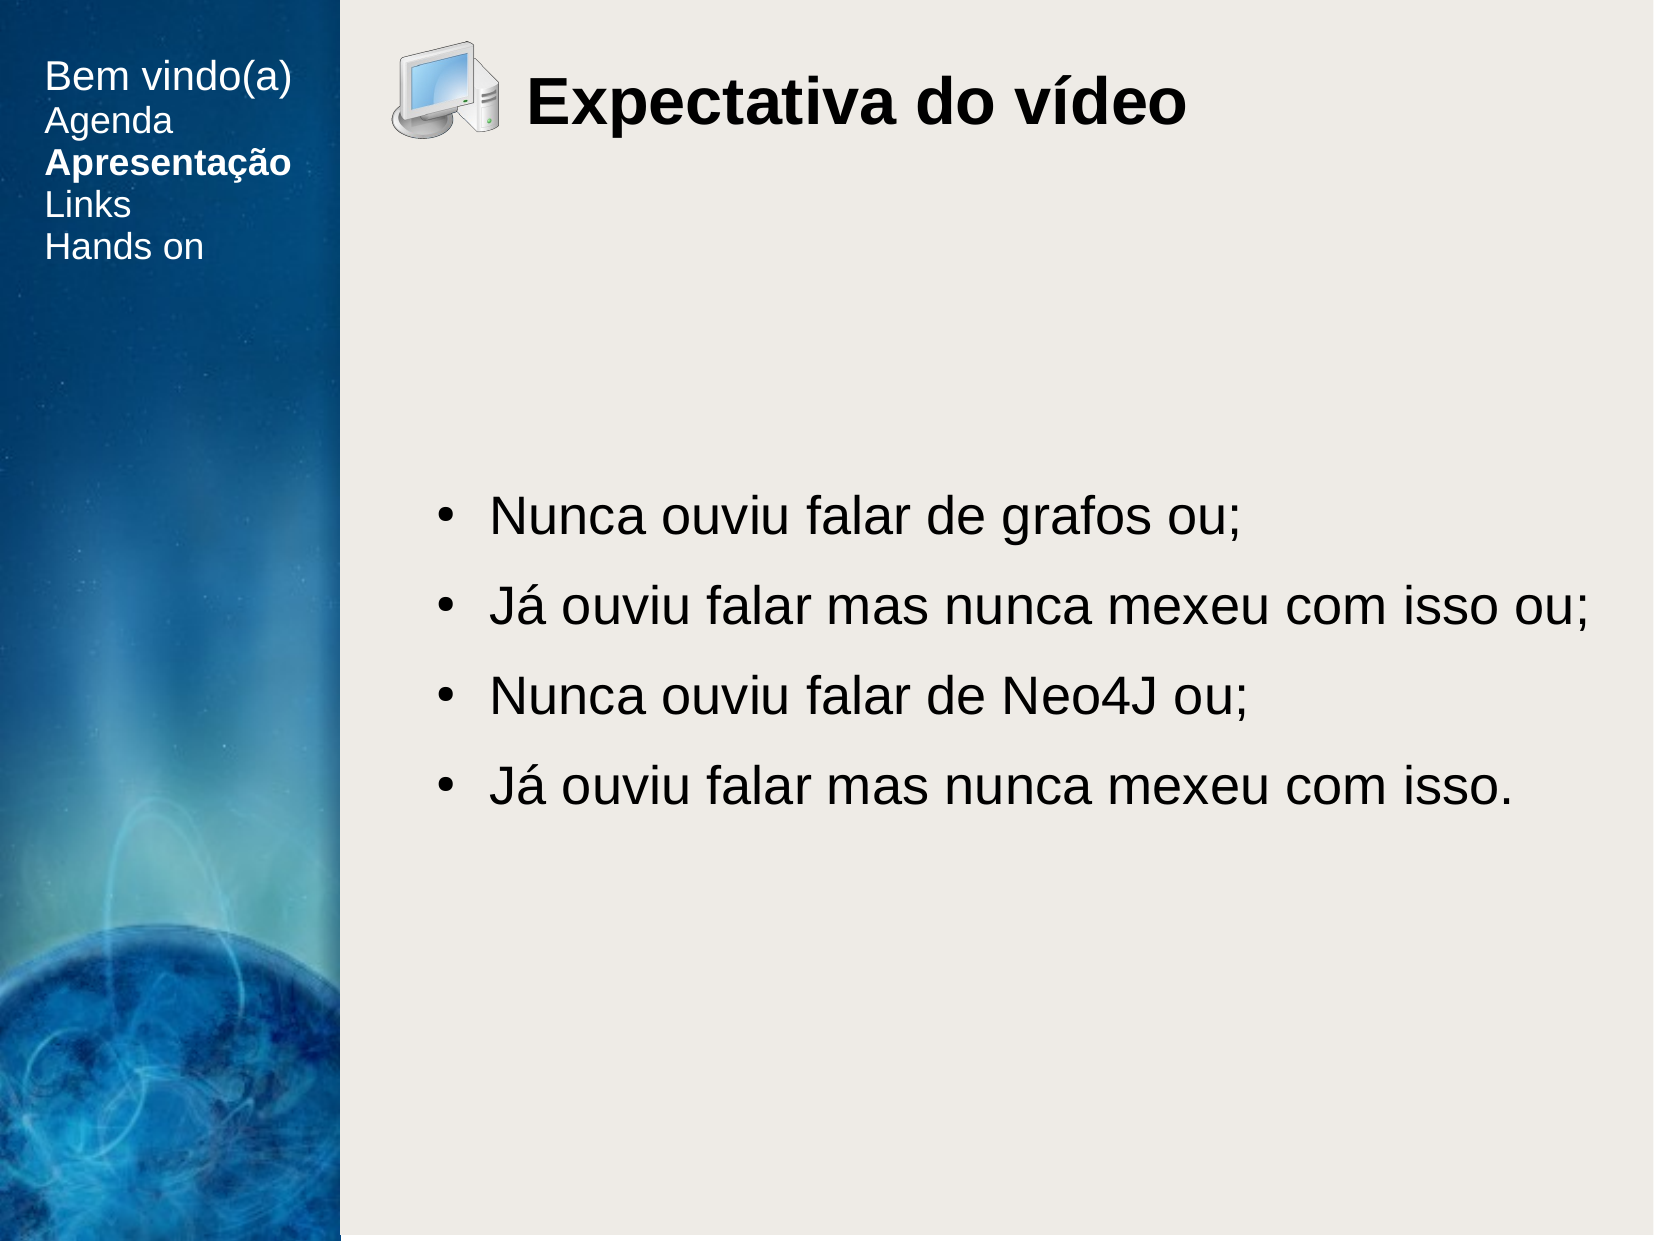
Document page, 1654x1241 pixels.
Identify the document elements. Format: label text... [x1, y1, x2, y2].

picture [0, 0, 1654, 1241]
text_box Expectativa do vídeo [511, 56, 1316, 147]
text_box Bem vindo(a) Agenda Apresentação Links Hands on [29, 45, 327, 313]
list Nunca ouviu falar de grafos ou; Já ouviu falar mas nunca mexeu com isso ou; Nunca ouviu falar de Neo4J ou; Já ouviu falar mas nunca mexeu com isso. [400, 485, 1617, 868]
